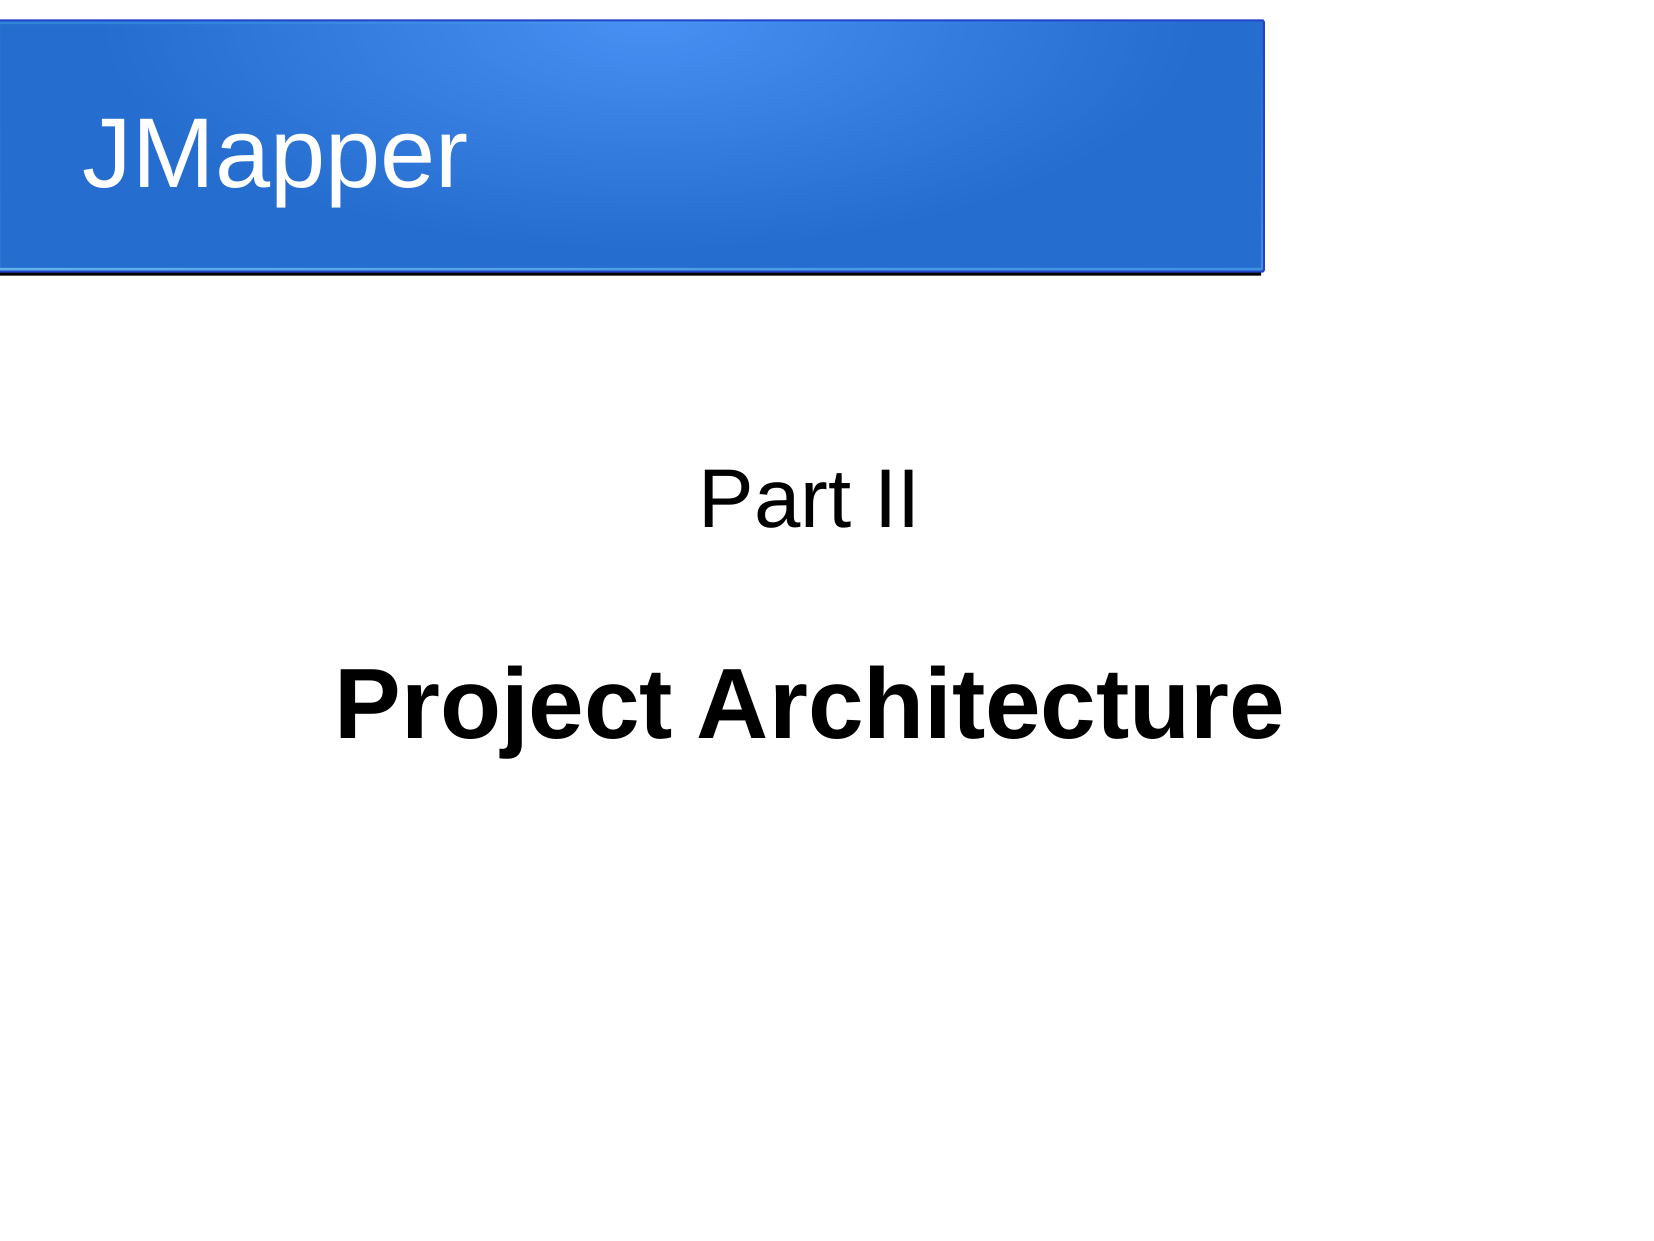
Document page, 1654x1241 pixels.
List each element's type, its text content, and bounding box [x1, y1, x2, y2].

subtitle Part II Project Architecture [82, 290, 1538, 922]
title JMapper [82, 49, 1250, 257]
